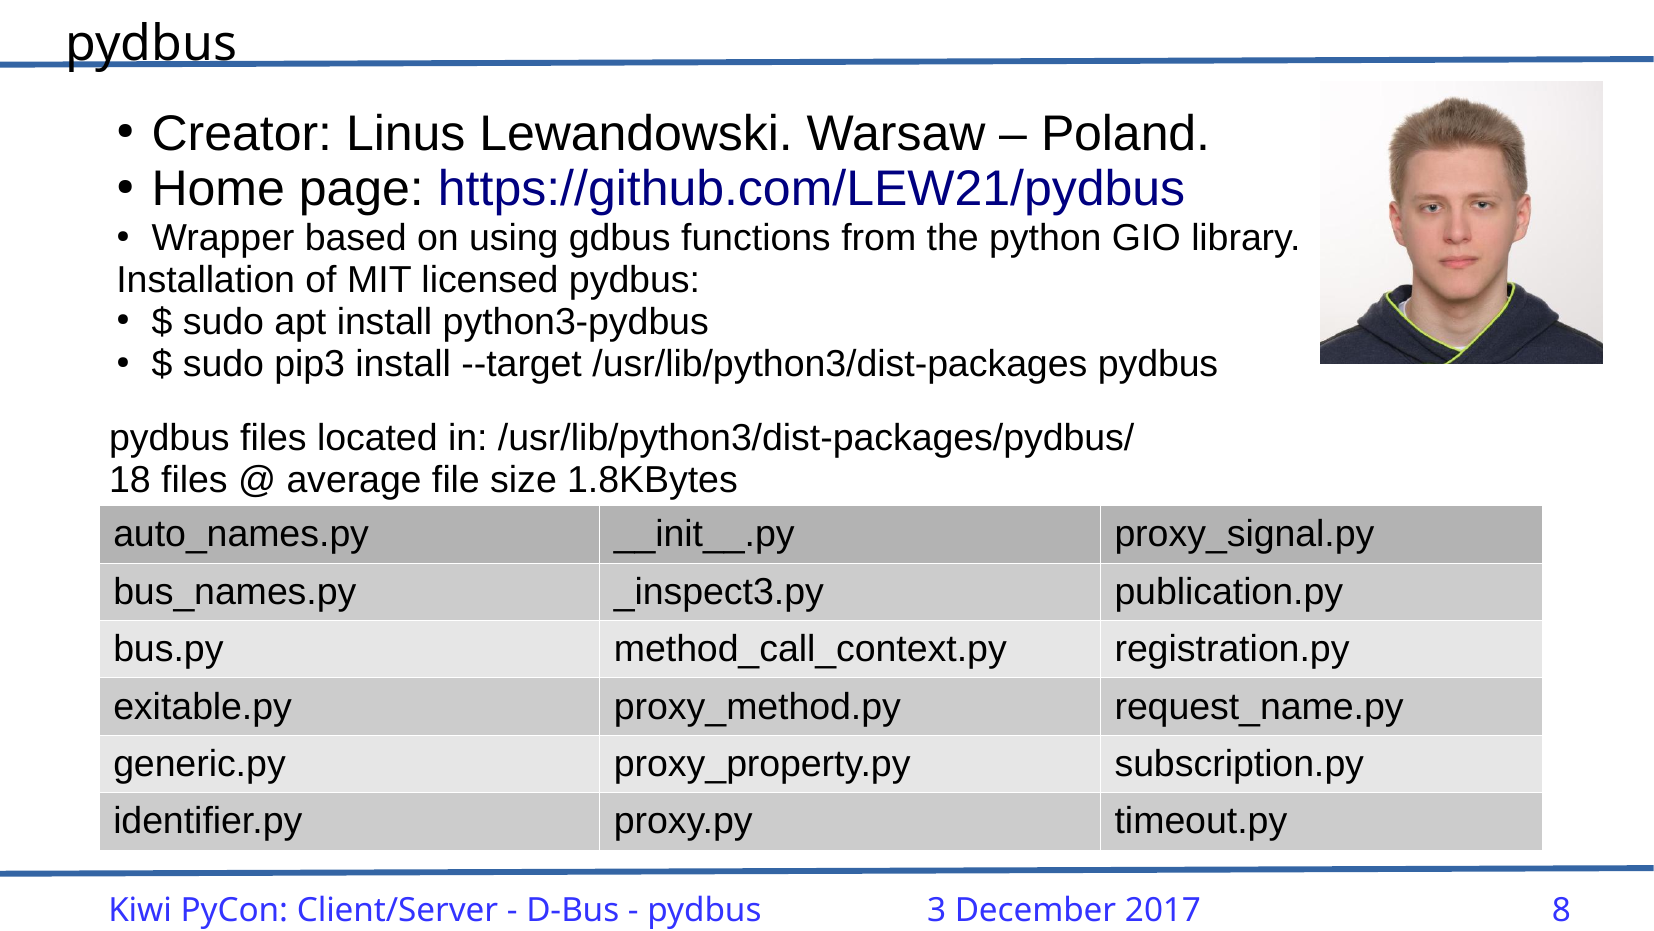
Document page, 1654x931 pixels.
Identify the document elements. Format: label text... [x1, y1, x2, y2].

table_cell generic.py [100, 736, 599, 792]
table_cell method_call_context.py [600, 621, 1100, 677]
table_cell bus.py [100, 621, 599, 677]
text_box pydbus files located in: /usr/lib/python3/dist-packages/pydbus/ 18 files @ average file size 1.8KBytes [94, 409, 1515, 529]
table_cell proxy.py [600, 793, 1100, 850]
picture [1320, 81, 1603, 364]
table_header auto_names.py [100, 529, 599, 563]
table_cell bus_names.py [100, 564, 599, 620]
text_box Creator: Linus Lewandowski. Warsaw – Poland. Home page: https://github.com/LEW21/pydbus Wrapper based on using gdbus functions from the python GIO library. Installation of MIT licensed pydbus: $ sudo apt install python3-pydbus $ sudo pip3 install --target /usr/lib/python3/dist-packages pydbus [101, 97, 1522, 390]
table_cell registration.py [1101, 621, 1542, 677]
table_cell timeout.py [1101, 793, 1542, 850]
table_cell subscription.py [1101, 736, 1542, 792]
table_cell exitable.py [100, 678, 599, 735]
table_cell proxy_method.py [600, 678, 1100, 735]
table_cell _inspect3.py [600, 564, 1100, 620]
table_cell request_name.py [1101, 678, 1542, 735]
table_cell identifier.py [100, 793, 599, 850]
table_header proxy_signal.py [1101, 506, 1542, 563]
table_header __init__.py [600, 529, 1100, 563]
table_cell publication.py [1101, 564, 1542, 620]
table_cell proxy_property.py [600, 736, 1100, 792]
text_box pydbus [37, 0, 1540, 76]
